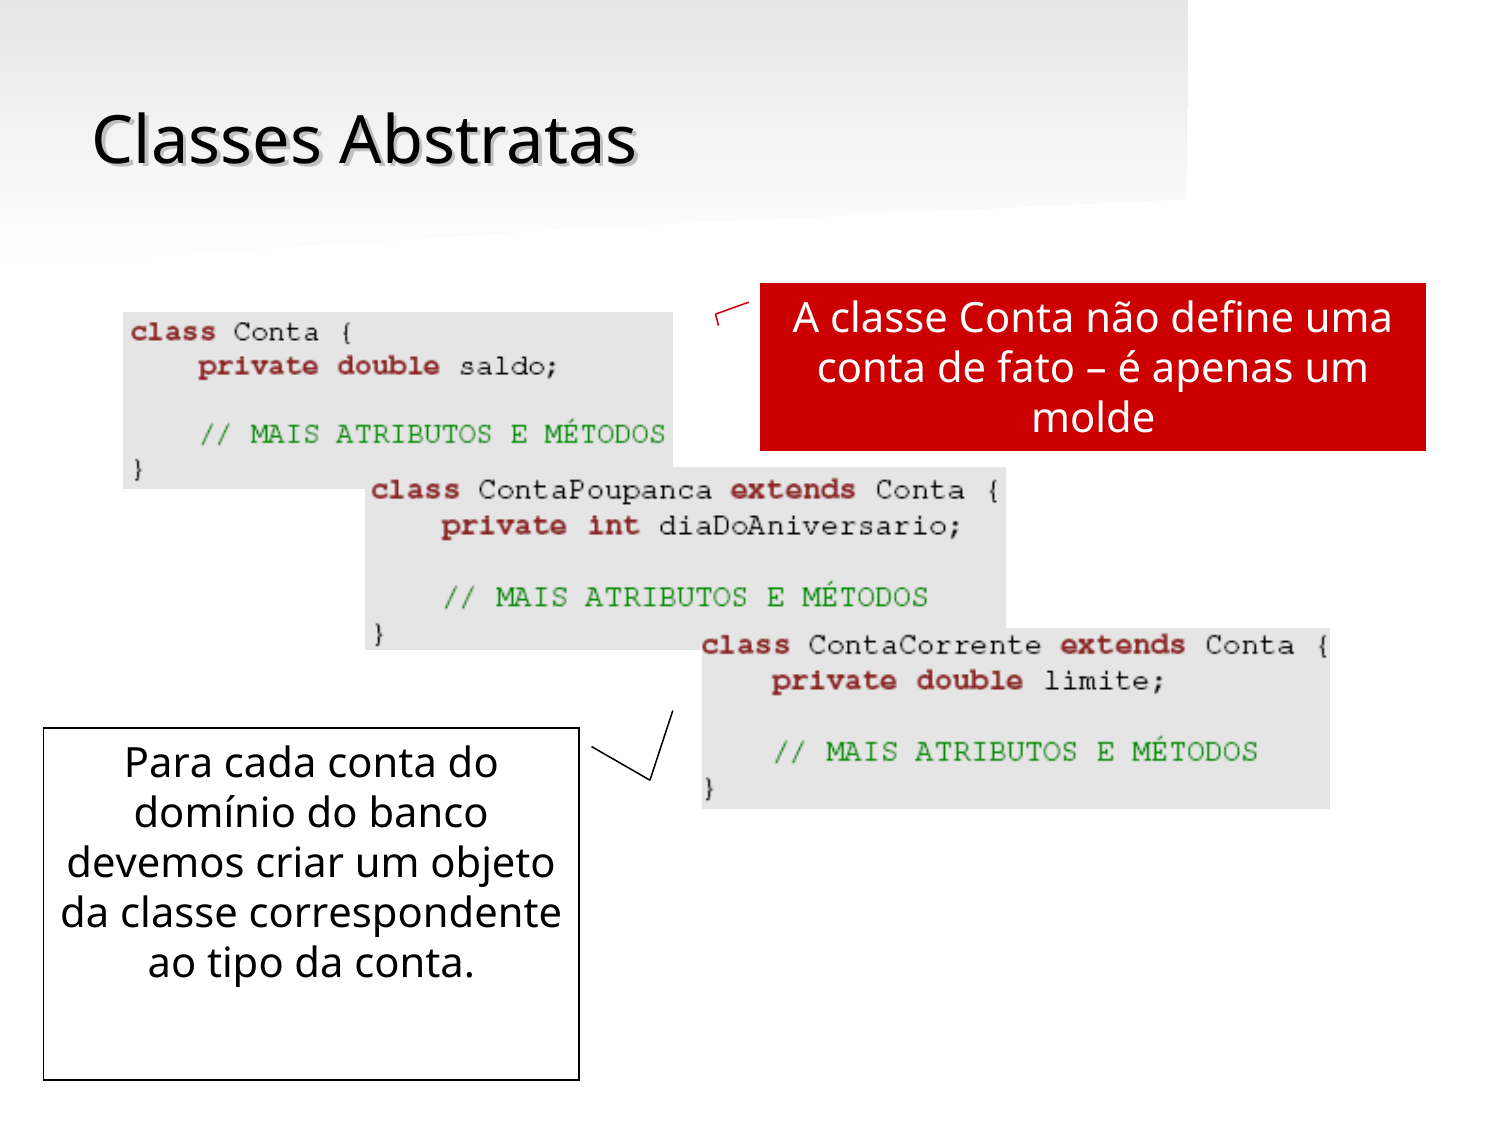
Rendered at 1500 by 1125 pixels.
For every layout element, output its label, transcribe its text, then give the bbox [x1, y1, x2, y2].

text_box Classes Abstratas [76, 42, 1427, 231]
text_box Para cada conta do domínio do banco devemos criar um objeto da classe correspondente ao tipo da conta. [43, 728, 579, 1080]
text_box A classe Conta não define uma conta de fato – é apenas um molde [761, 284, 1425, 450]
picture [123, 312, 1330, 809]
